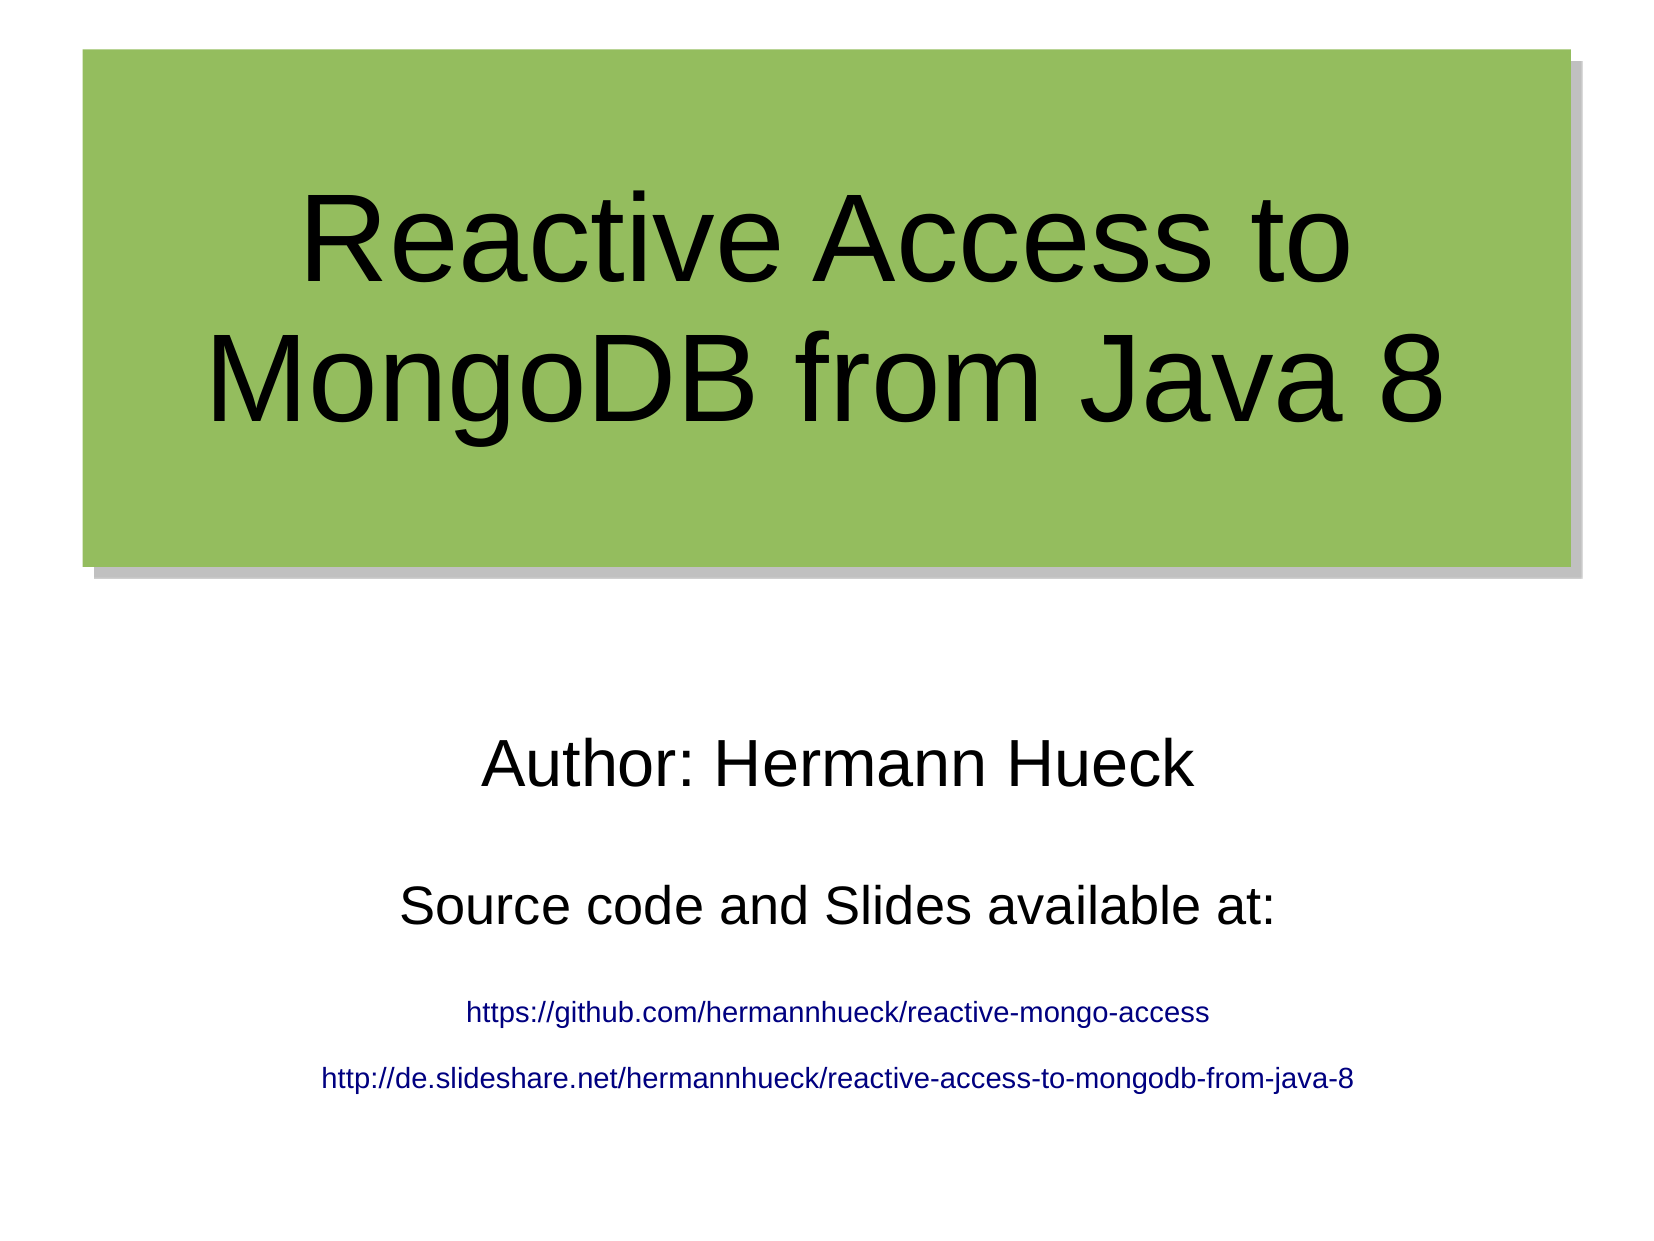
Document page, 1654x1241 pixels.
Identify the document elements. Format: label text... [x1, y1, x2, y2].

title Reactive Access to MongoDB from Java 8 [82, 49, 1571, 567]
subtitle Author: Hermann Hueck Source code and Slides available at: https://github.com/hermannhueck/reactive-mongo-access http://de.slideshare.net/hermannhueck/reactive-access-to-mongodb-from-java-8 [94, 625, 1583, 1163]
